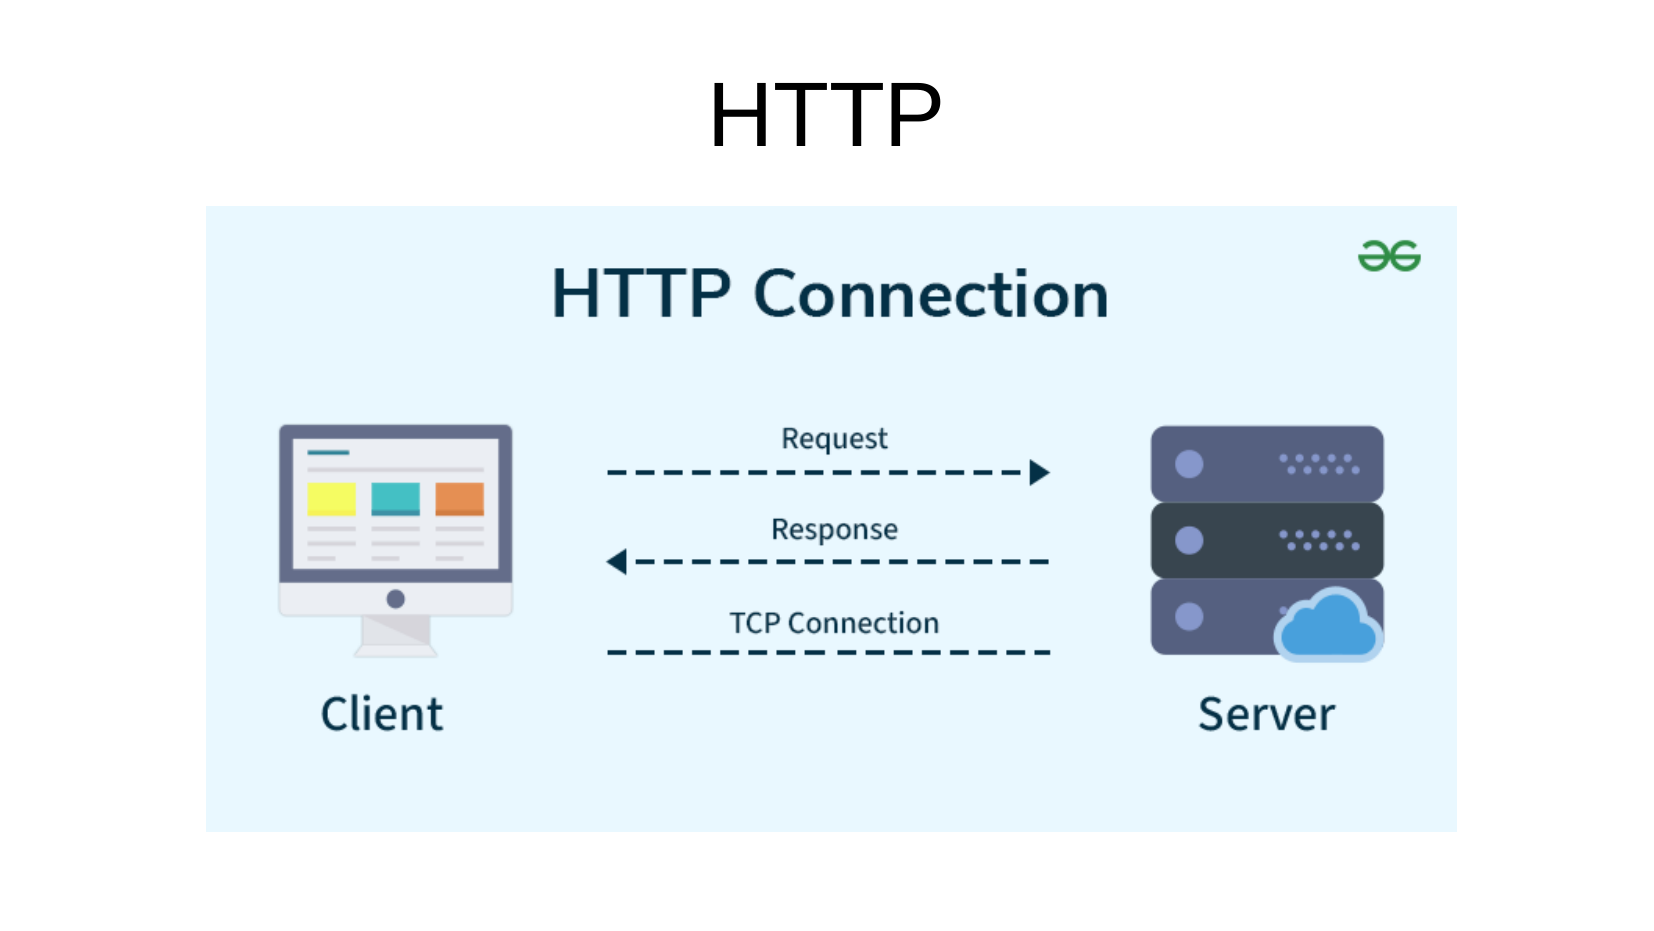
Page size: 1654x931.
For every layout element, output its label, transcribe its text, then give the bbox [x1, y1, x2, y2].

title HTTP [82, 37, 1571, 193]
picture [206, 206, 1457, 832]
